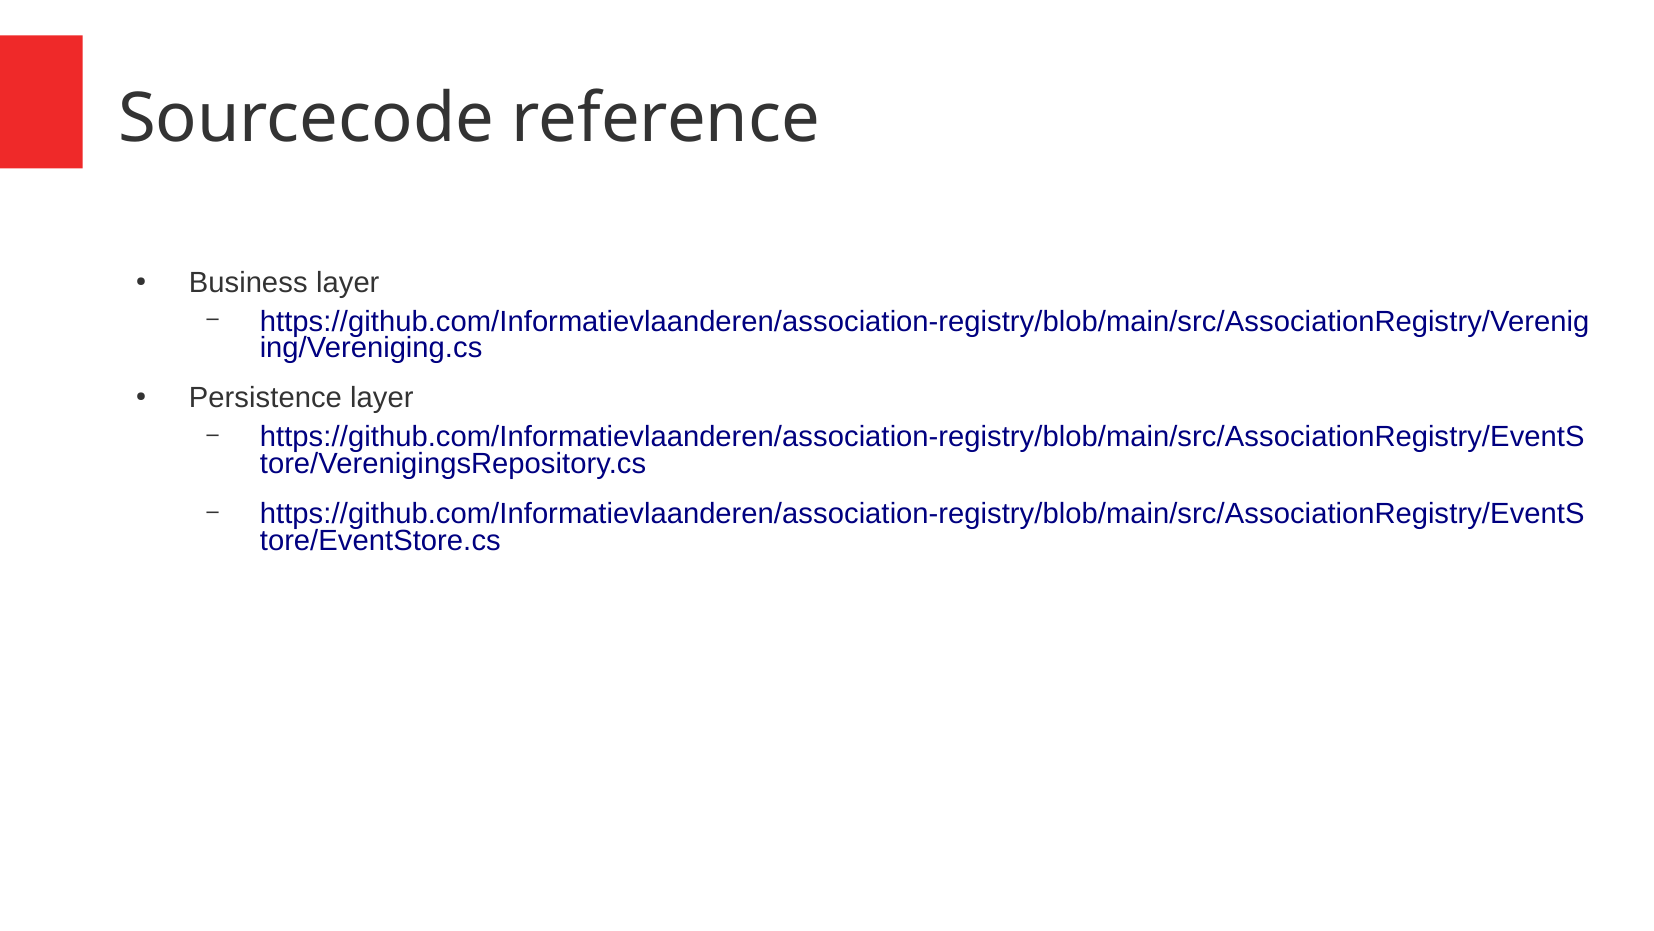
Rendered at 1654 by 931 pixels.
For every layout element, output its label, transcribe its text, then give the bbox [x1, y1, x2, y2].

title Sourcecode reference [118, 37, 1571, 193]
list Business layer https://github.com/Informatievlaanderen/association-registry/blob/main/src/AssociationRegistry/Vereniging/Vereniging.cs Persistence layer https://github.com/Informatievlaanderen/association-registry/blob/main/src/AssociationRegistry/EventStore/VerenigingsRepository.cs https://github.com/Informatievlaanderen/association-registry/blob/main/src/AssociationRegistry/EventStore/EventStore.cs [118, 265, 1595, 806]
